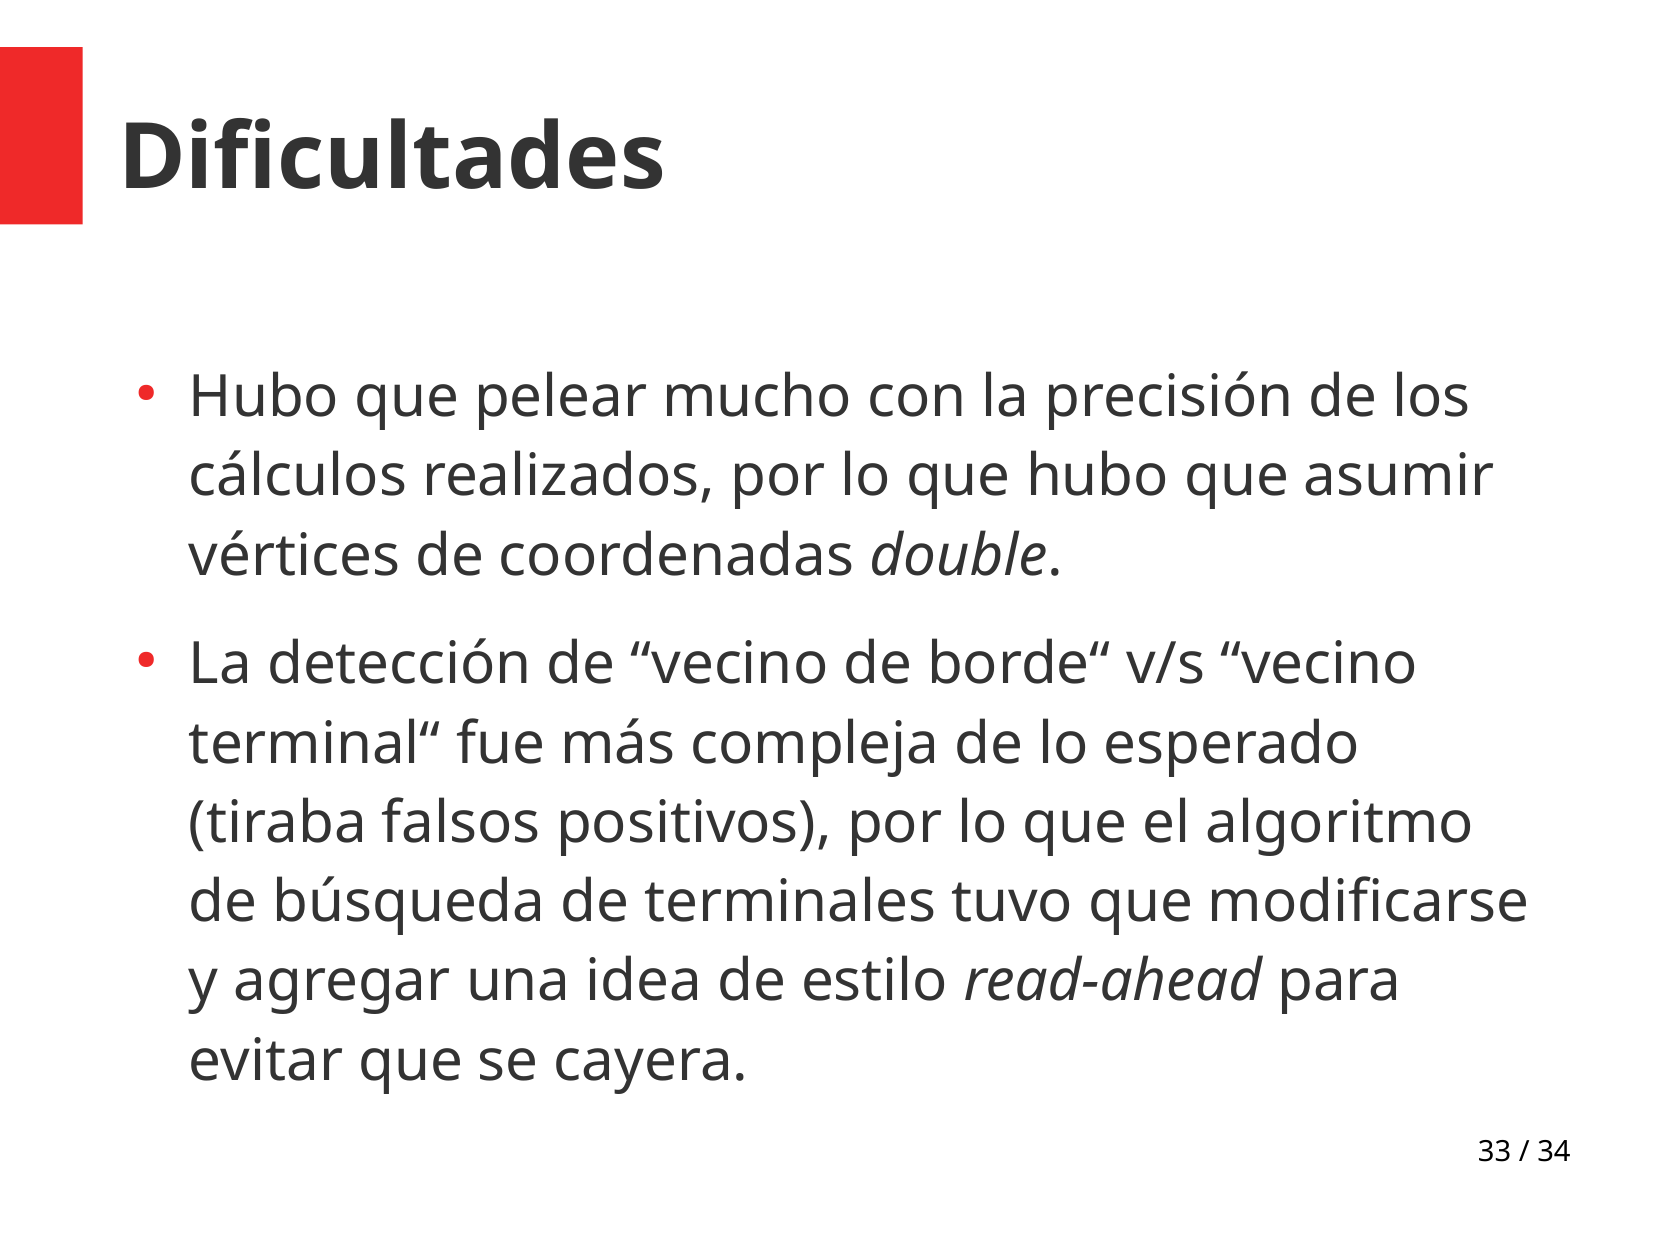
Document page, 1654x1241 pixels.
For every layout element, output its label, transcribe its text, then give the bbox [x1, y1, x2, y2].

title Dificultades [118, 49, 1571, 257]
list Hubo que pelear mucho con la precisión de los cálculos realizados, por lo que hubo que asumir vértices de coordenadas double. La detección de “vecino de borde“ v/s “vecino terminal“ fue más compleja de lo esperado (tiraba falsos positivos), por lo que el algoritmo de búsqueda de terminales tuvo que modificarse y agregar una idea de estilo read-ahead para evitar que se cayera. [118, 354, 1536, 1074]
